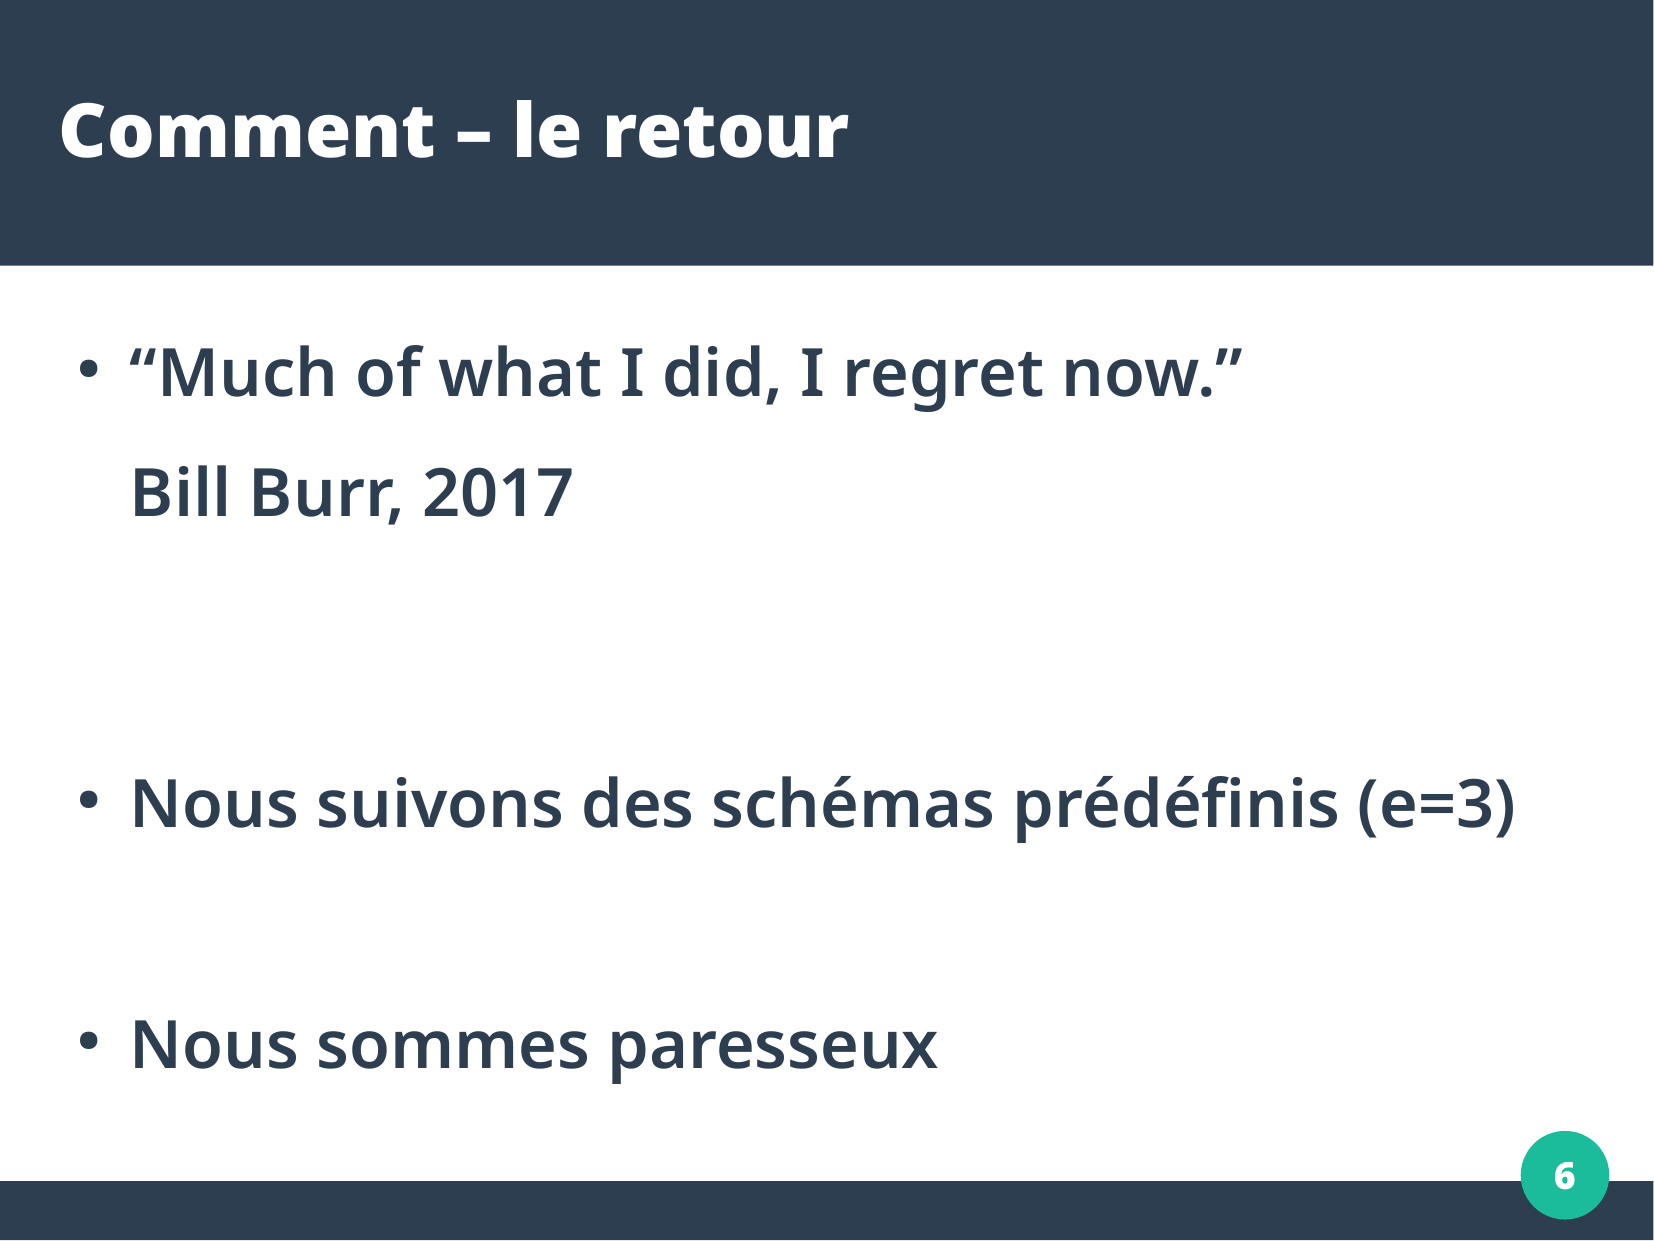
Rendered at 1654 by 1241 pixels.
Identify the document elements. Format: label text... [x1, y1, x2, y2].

list “Much of what I did, I regret now.” Bill Burr, 2017 [59, 324, 1595, 720]
title Comment – le retour [59, 49, 1595, 207]
list Nous suivons des schémas prédéfinis (e=3) Nous sommes paresseux [59, 756, 1595, 1151]
